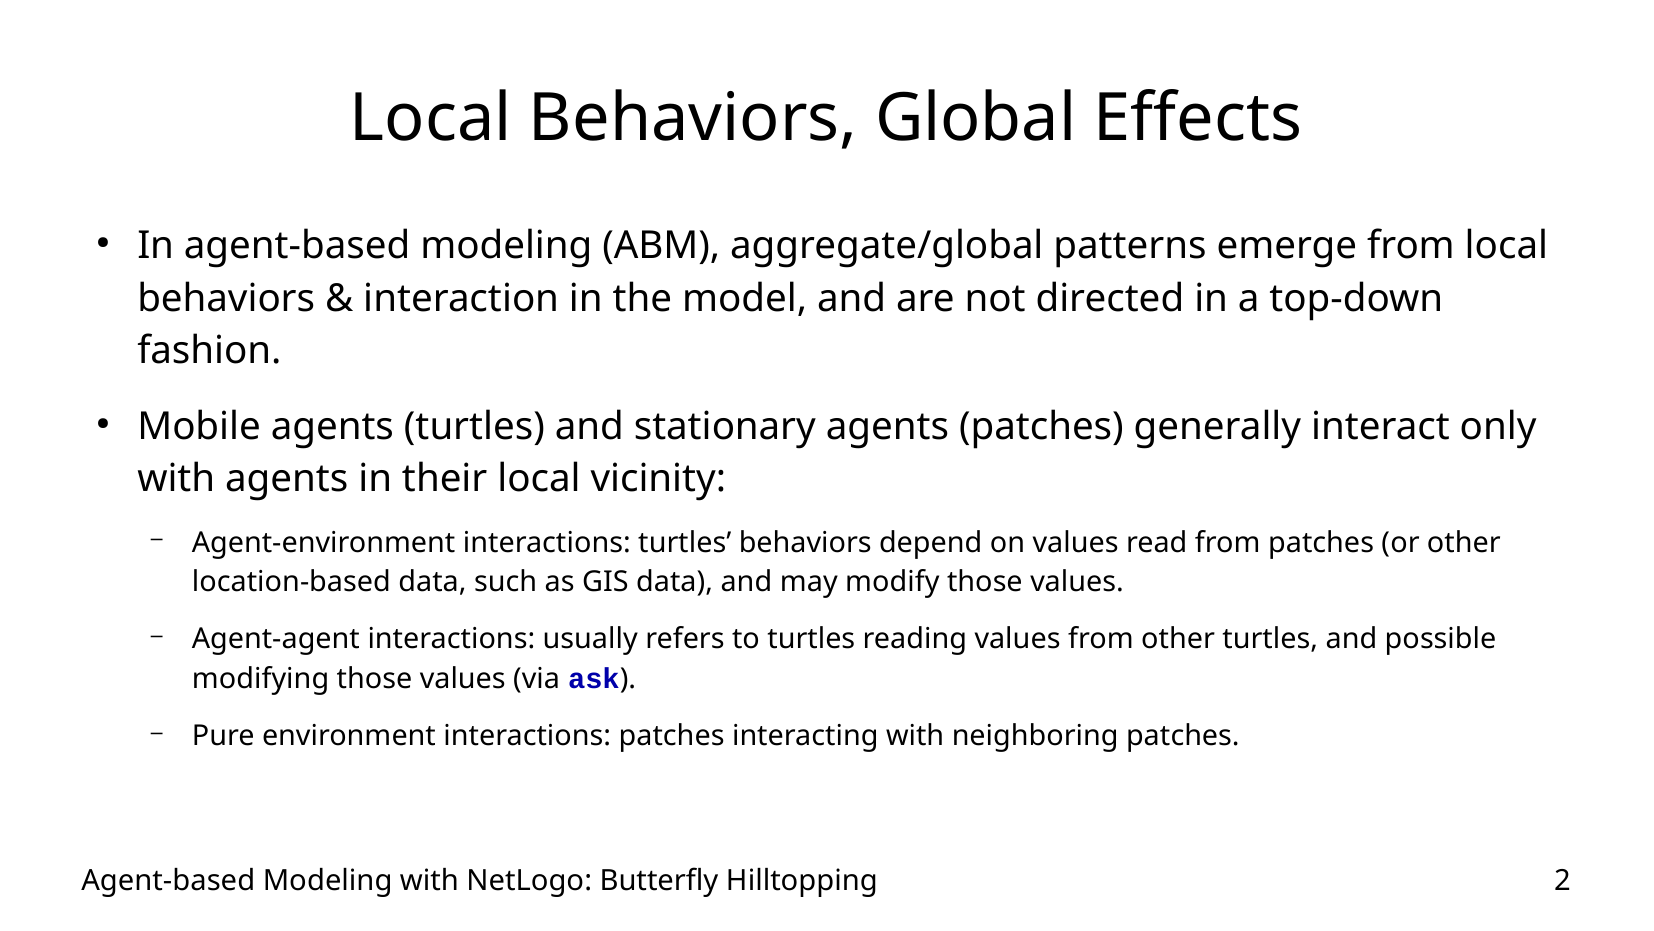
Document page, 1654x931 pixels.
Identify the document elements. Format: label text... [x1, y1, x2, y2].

title Local Behaviors, Global Effects [82, 37, 1571, 193]
list In agent-based modeling (ABM), aggregate/global patterns emerge from local behaviors & interaction in the model, and are not directed in a top-down fashion. Mobile agents (turtles) and stationary agents (patches) generally interact only with agents in their local vicinity: Agent-environment interactions: turtles’ behaviors depend on values read from patches (or other location-based data, such as GIS data), and may modify those values. Agent-agent interactions: usually refers to turtles reading values from other turtles, and possible modifying those values (via ask). Pure environment interactions: patches interacting with neighboring patches. [82, 217, 1571, 758]
